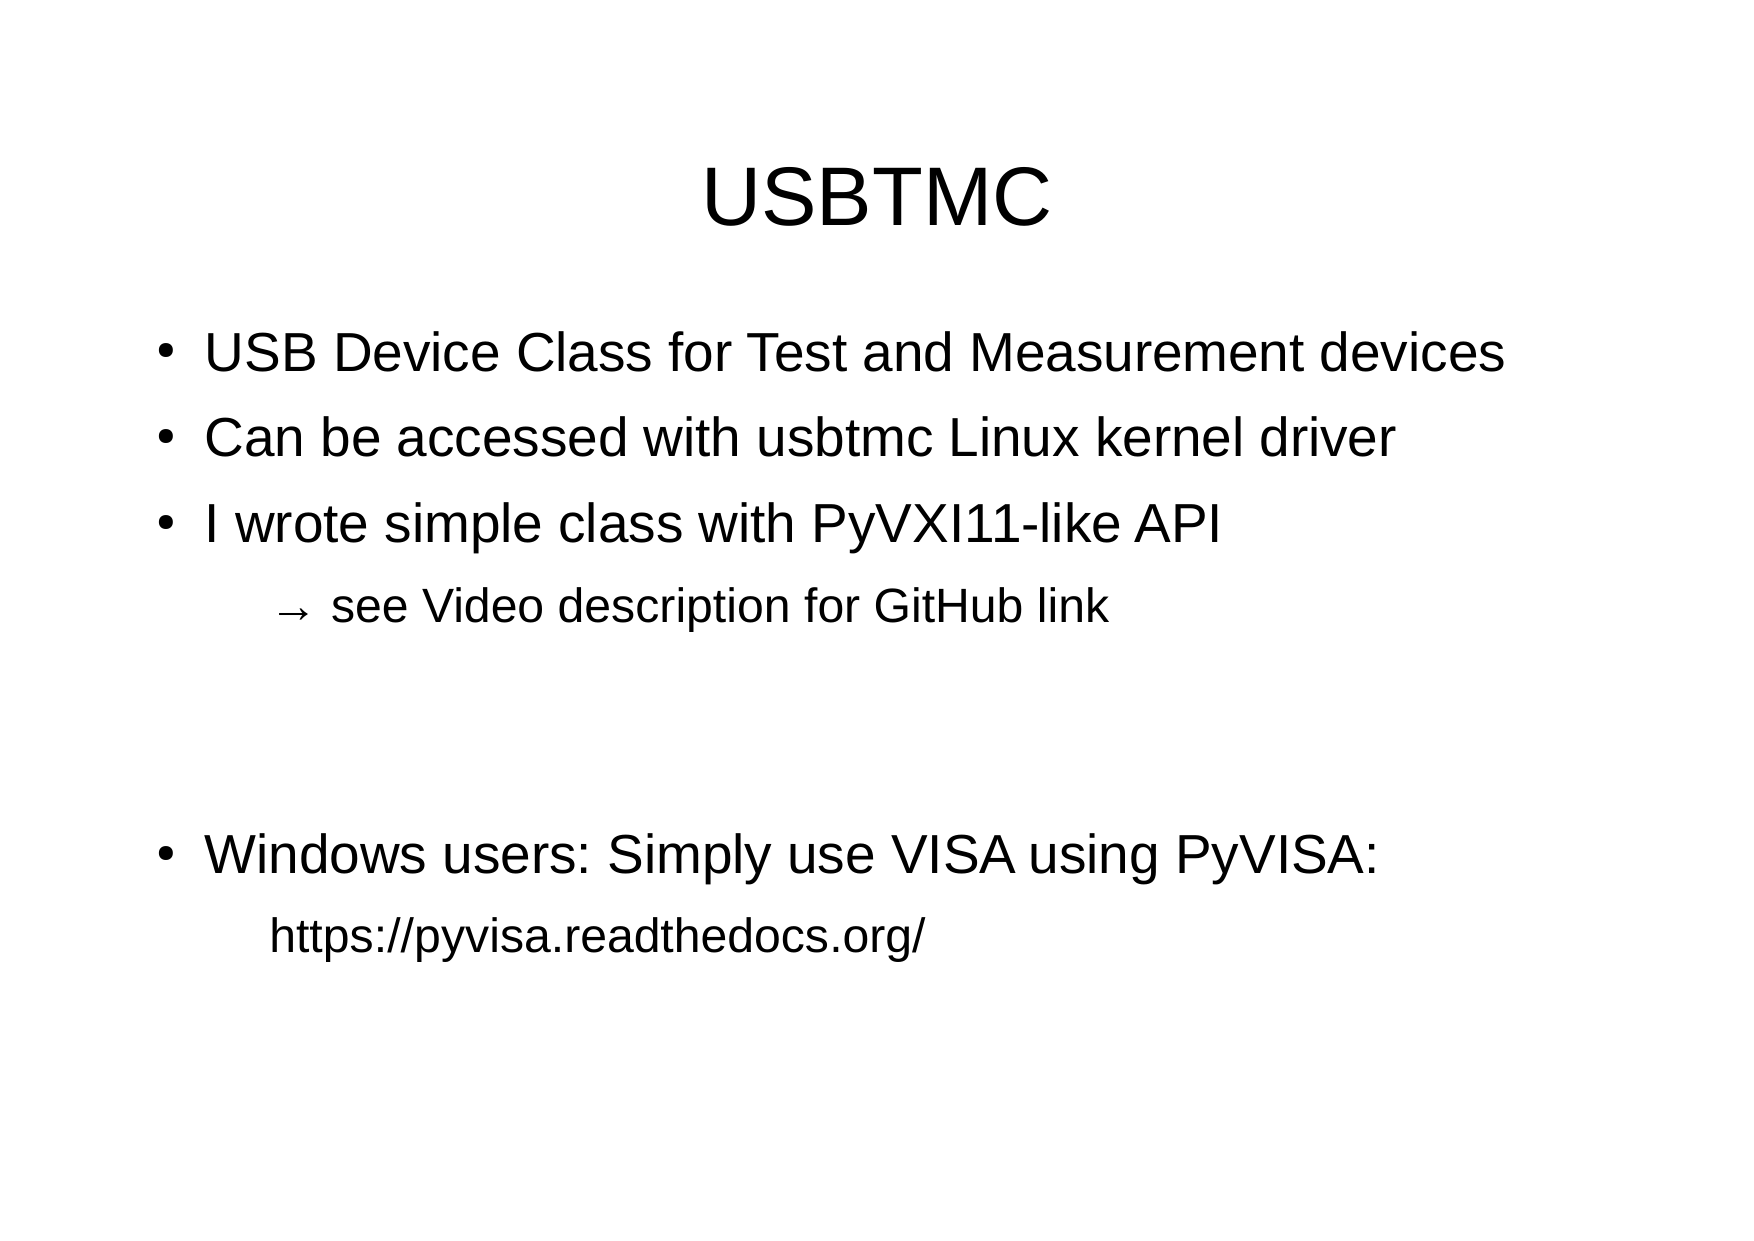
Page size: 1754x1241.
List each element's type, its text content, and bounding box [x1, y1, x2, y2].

title USBTMC [140, 103, 1614, 291]
list USB Device Class for Test and Measurement devices Can be accessed with usbtmc Linux kernel driver I wrote simple class with PyVXI11-like API → see Video description for GitHub link Windows users: Simply use VISA using PyVISA: https://pyvisa.readthedocs.org/ [140, 321, 1581, 973]
